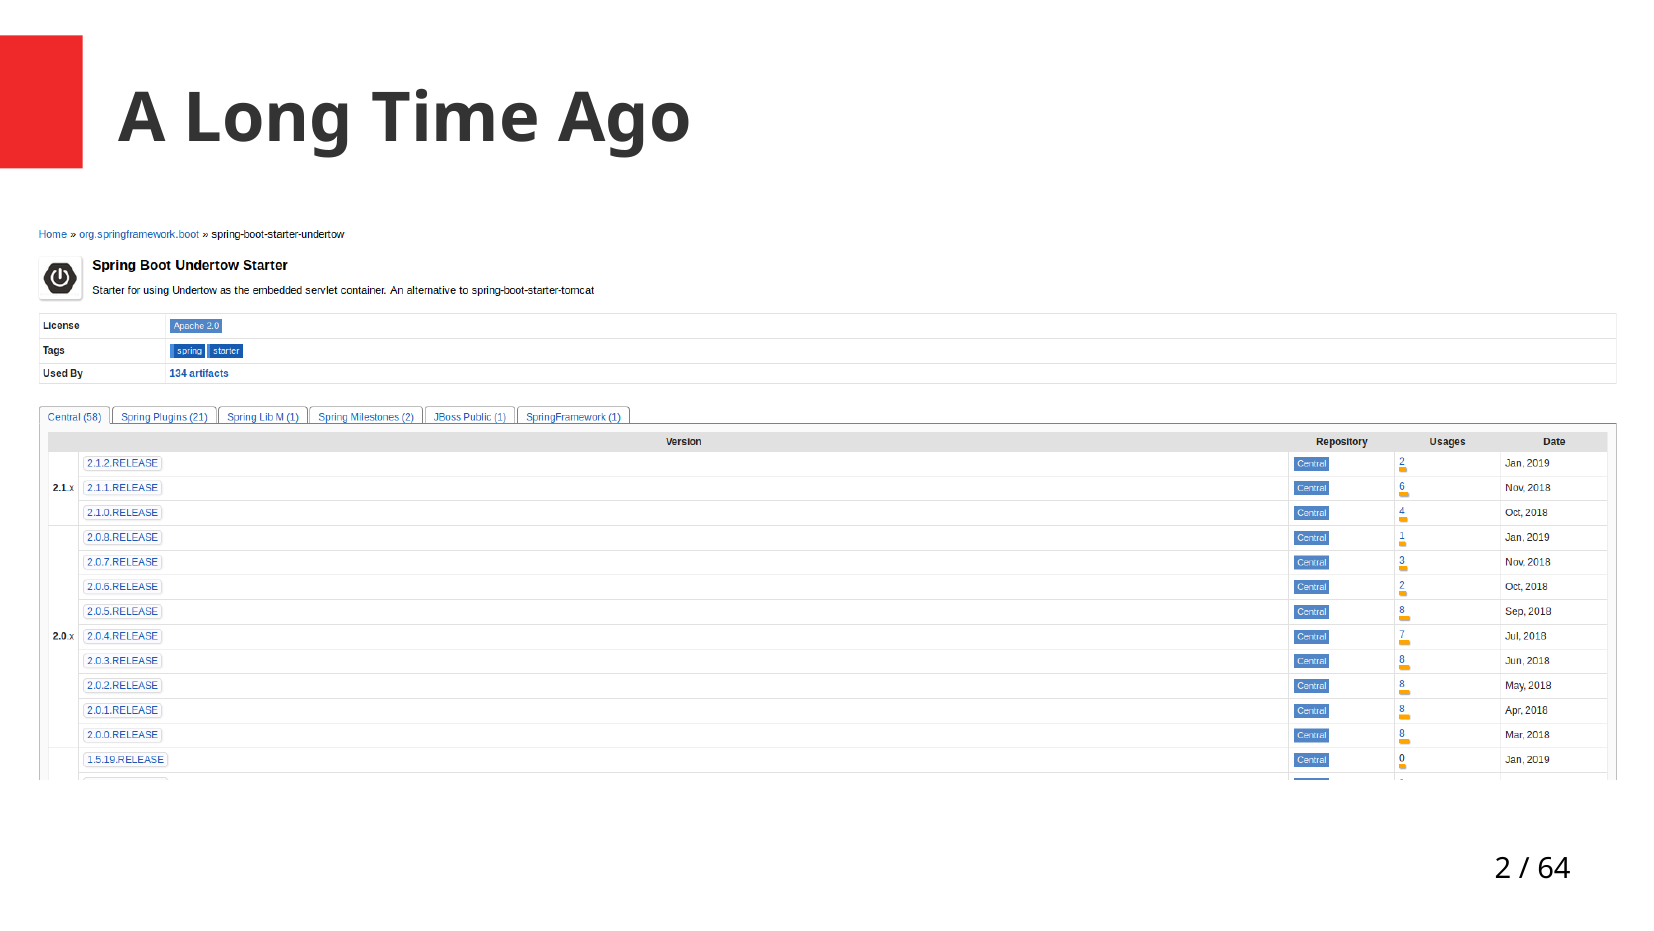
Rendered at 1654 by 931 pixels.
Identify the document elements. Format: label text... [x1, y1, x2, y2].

title A Long Time Ago [118, 37, 1571, 193]
picture [35, 224, 1621, 781]
